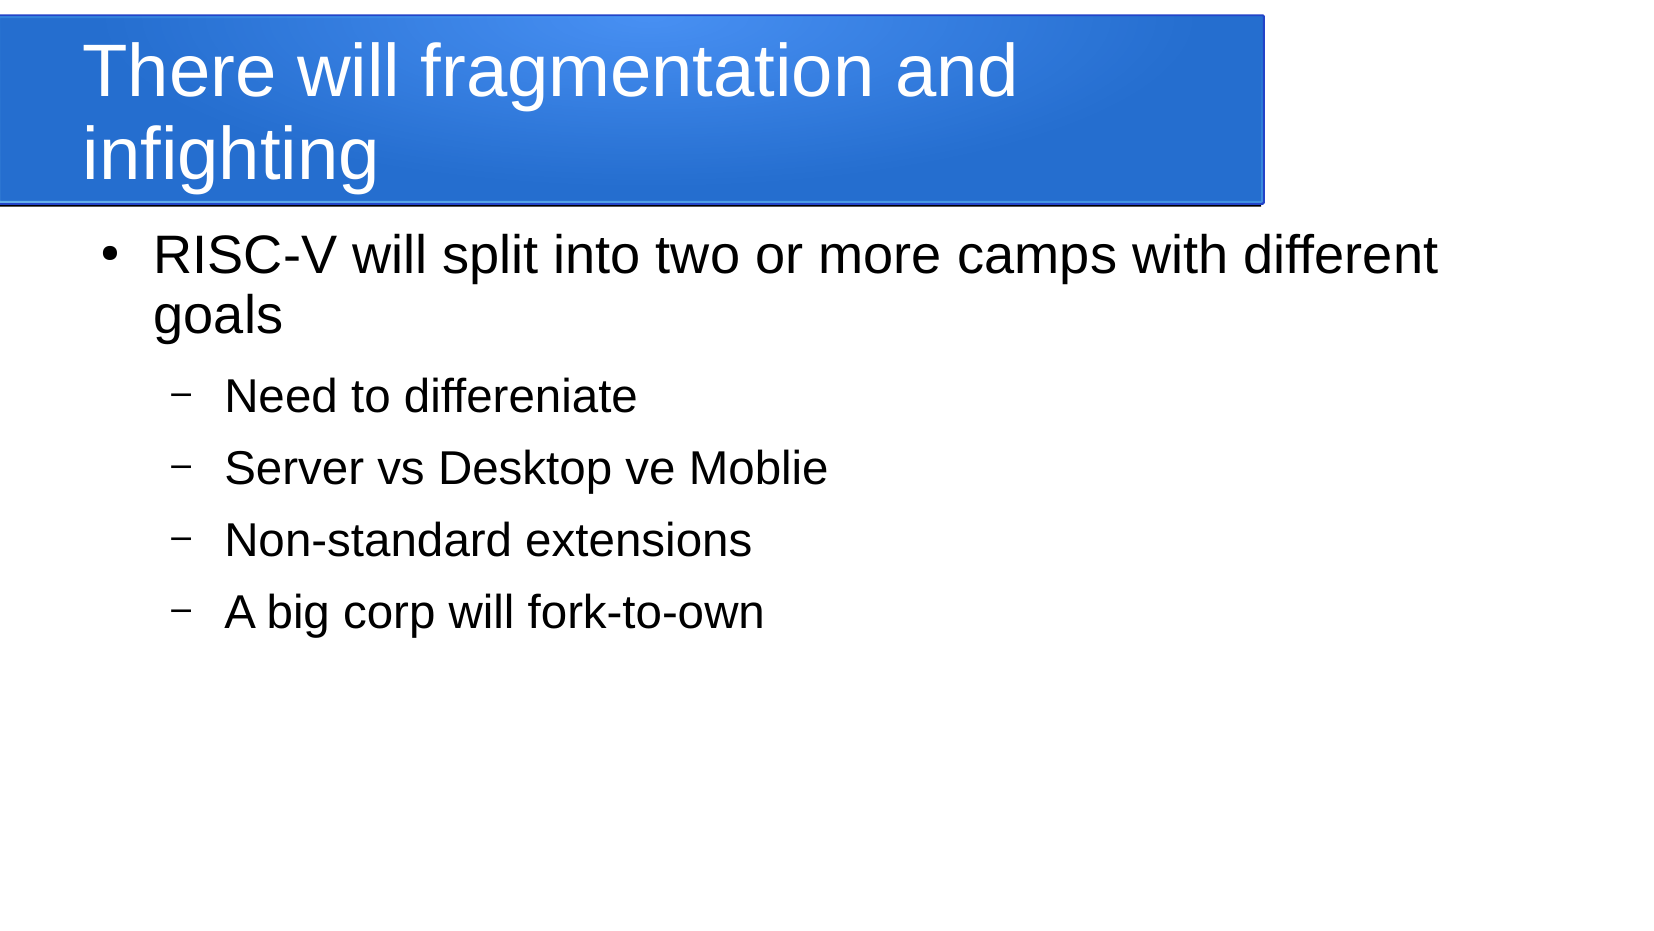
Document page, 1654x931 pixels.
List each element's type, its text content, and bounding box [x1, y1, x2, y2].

title There will fragmentation and infighting [82, 29, 1235, 196]
list RISC-V will split into two or more camps with different goals Need to differeniate Server vs Desktop ve Moblie Non-standard extensions A big corp will fork-to-own [82, 224, 1571, 764]
